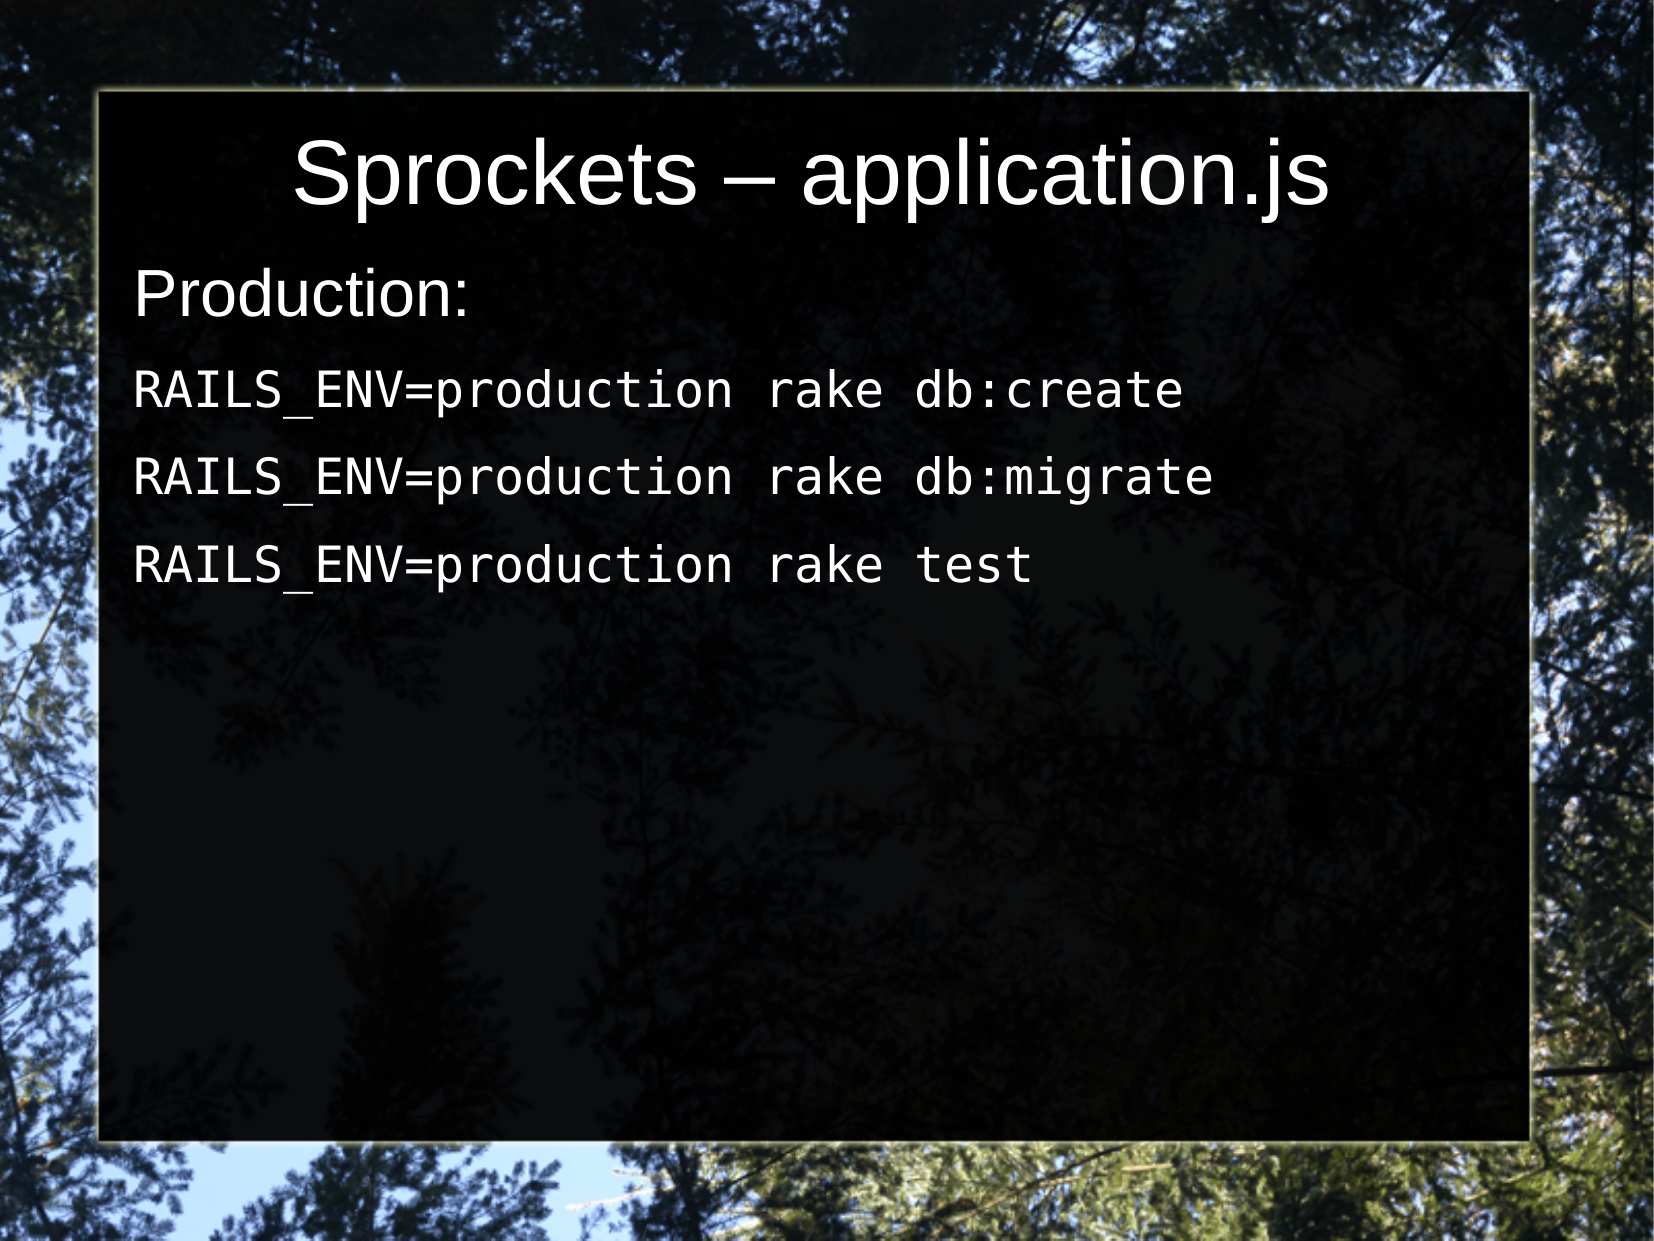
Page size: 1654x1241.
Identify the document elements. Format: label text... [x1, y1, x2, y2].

list Production: RAILS_ENV=production rake db:create RAILS_ENV=production rake db:migrate RAILS_ENV=production rake test [134, 256, 1516, 1038]
picture [0, 0, 1654, 1241]
title Sprockets – application.js [88, 88, 1536, 257]
